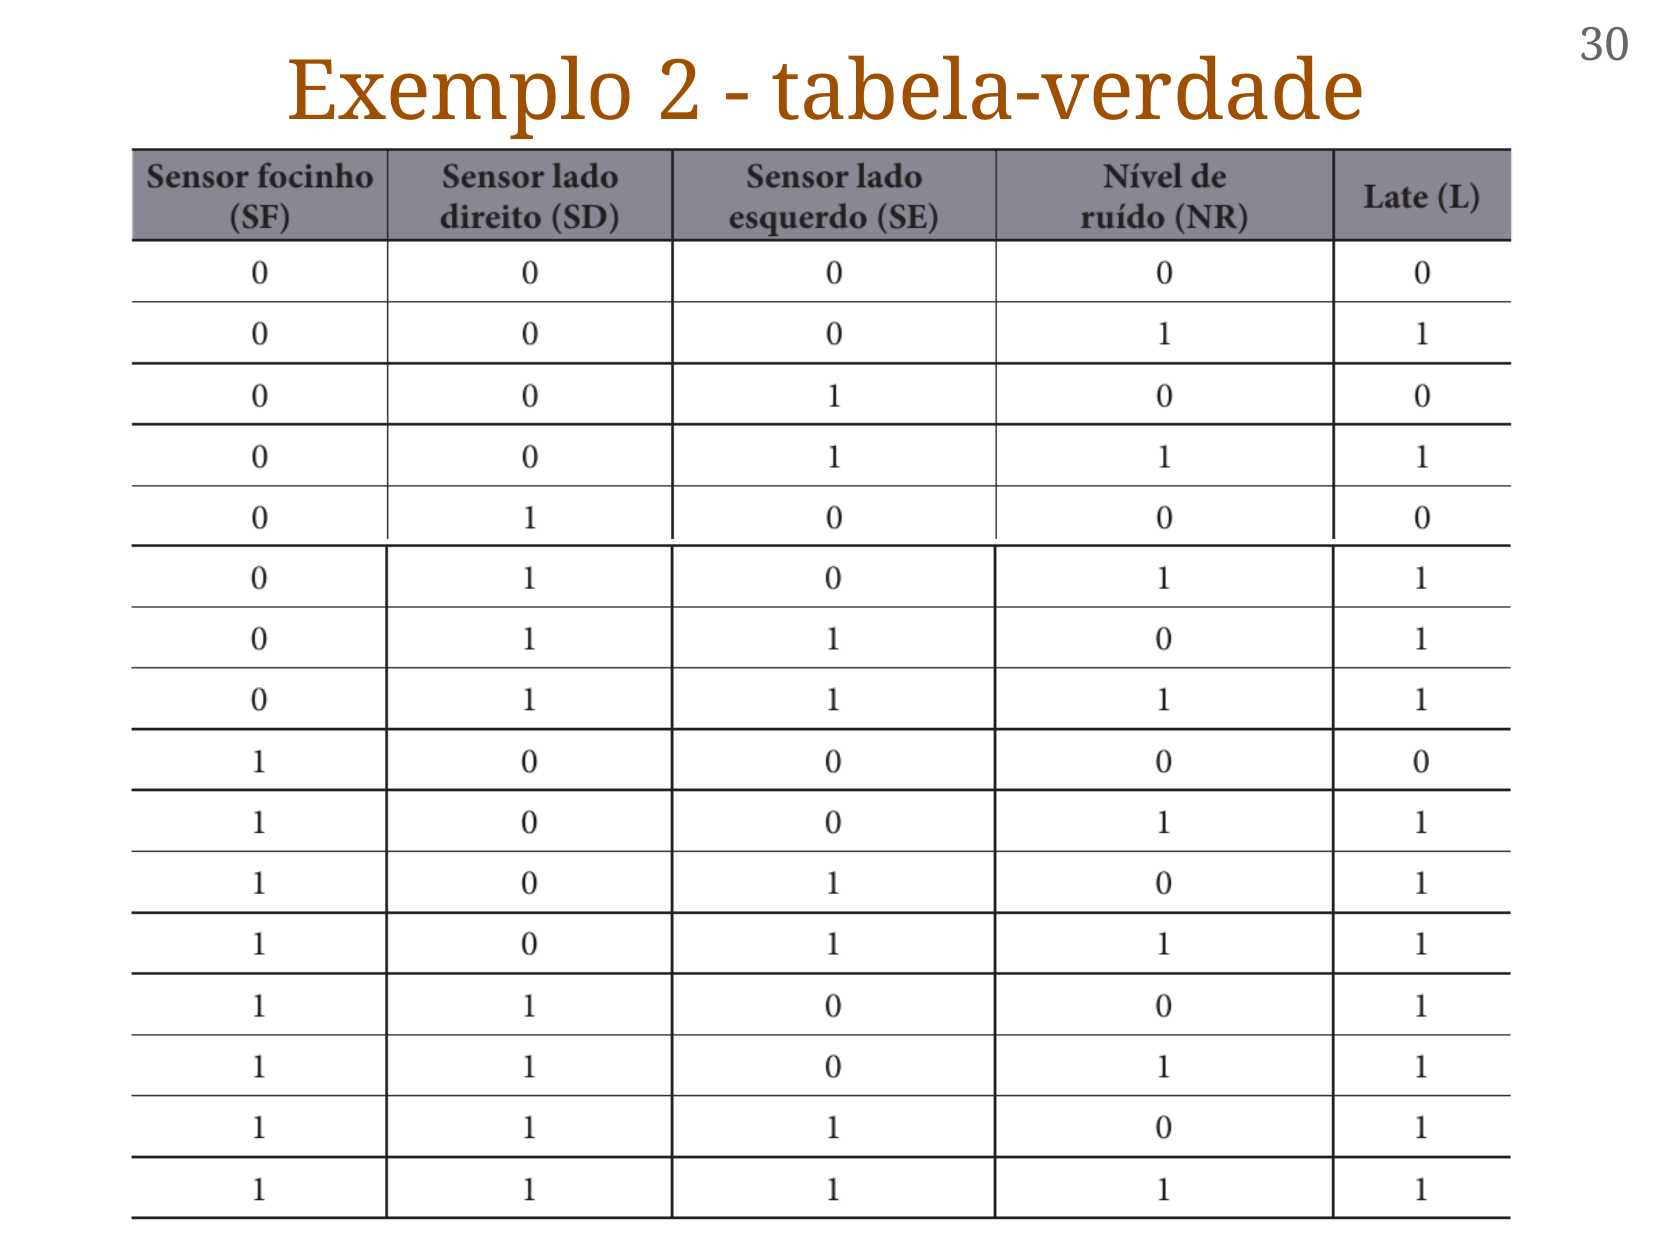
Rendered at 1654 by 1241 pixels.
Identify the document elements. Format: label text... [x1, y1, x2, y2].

picture [128, 147, 1521, 1222]
title Exemplo 2 - tabela-verdade [59, 29, 1595, 148]
